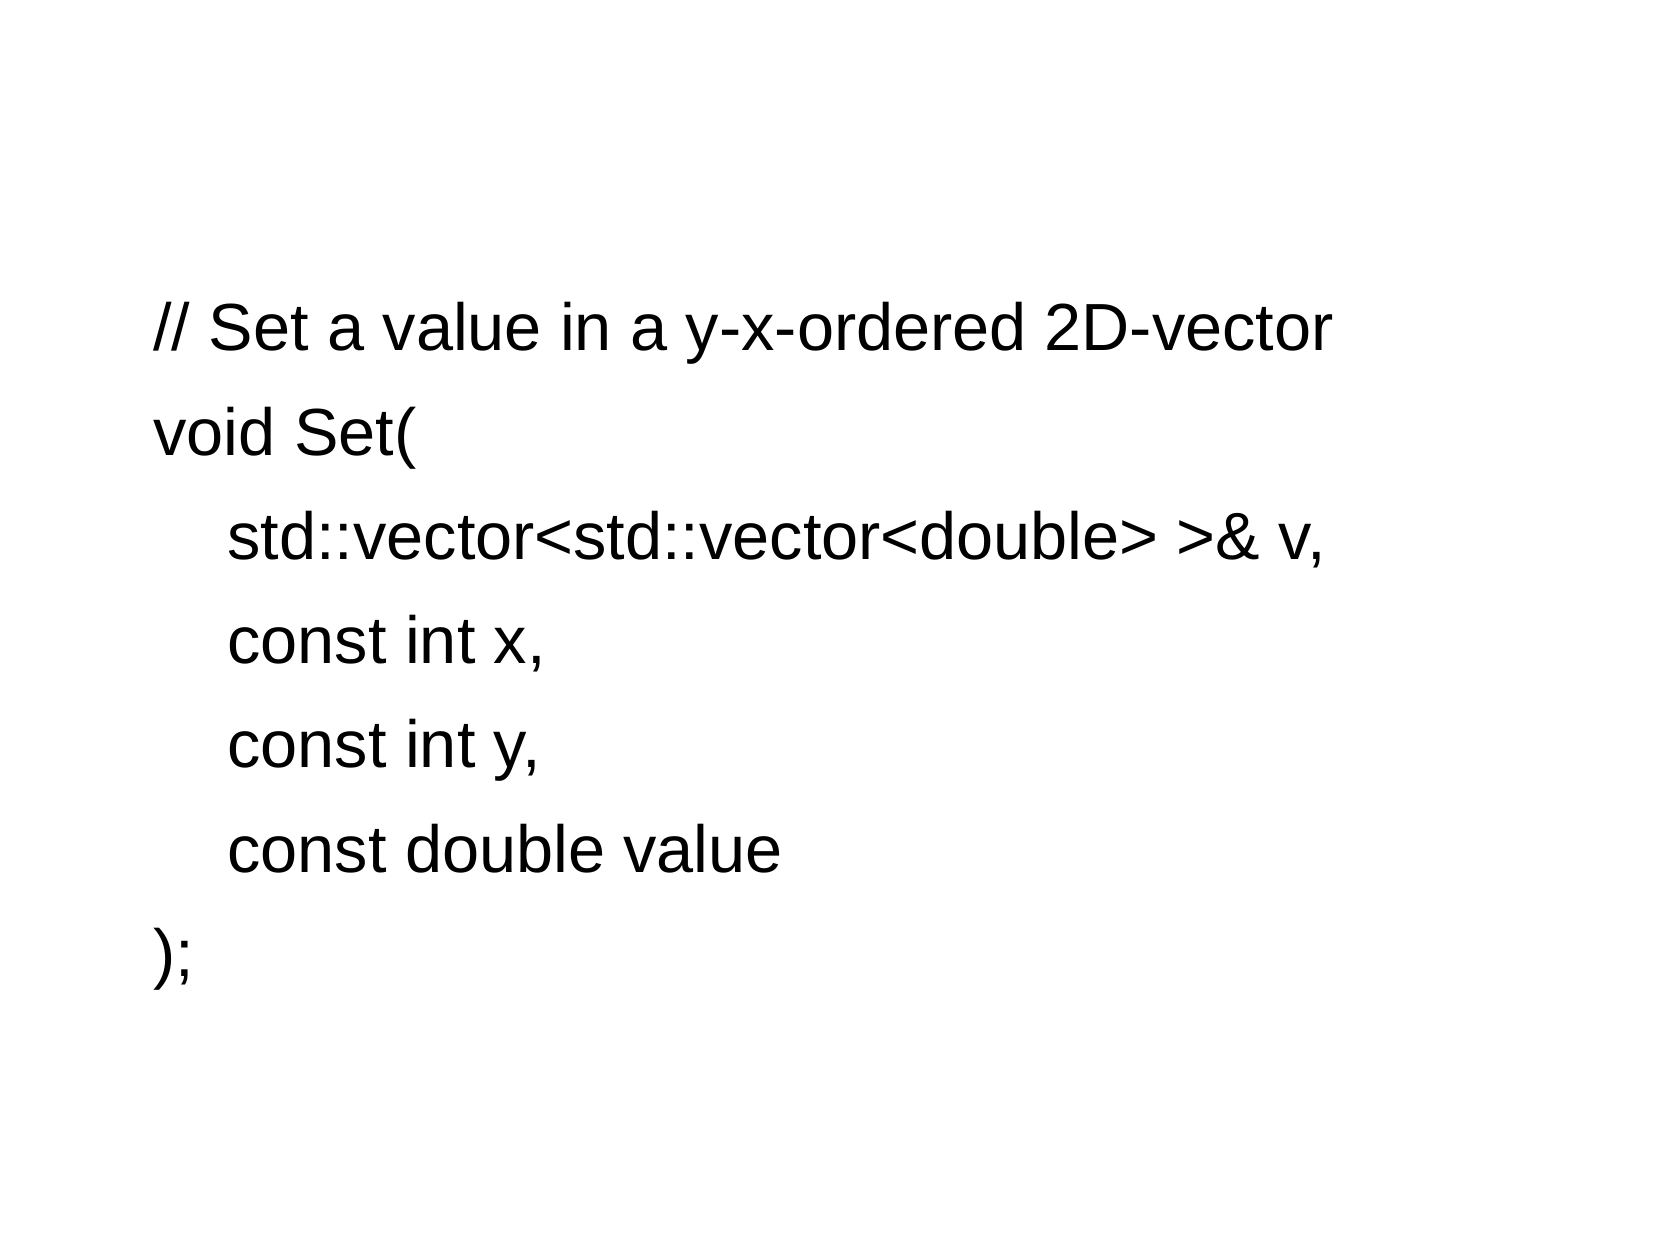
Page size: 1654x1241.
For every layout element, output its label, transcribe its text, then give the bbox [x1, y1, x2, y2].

list // Set a value in a y-x-ordered 2D-vector void Set( std::vector<std::vector<double> >& v, const int x, const int y, const double value ); [82, 290, 1571, 1010]
